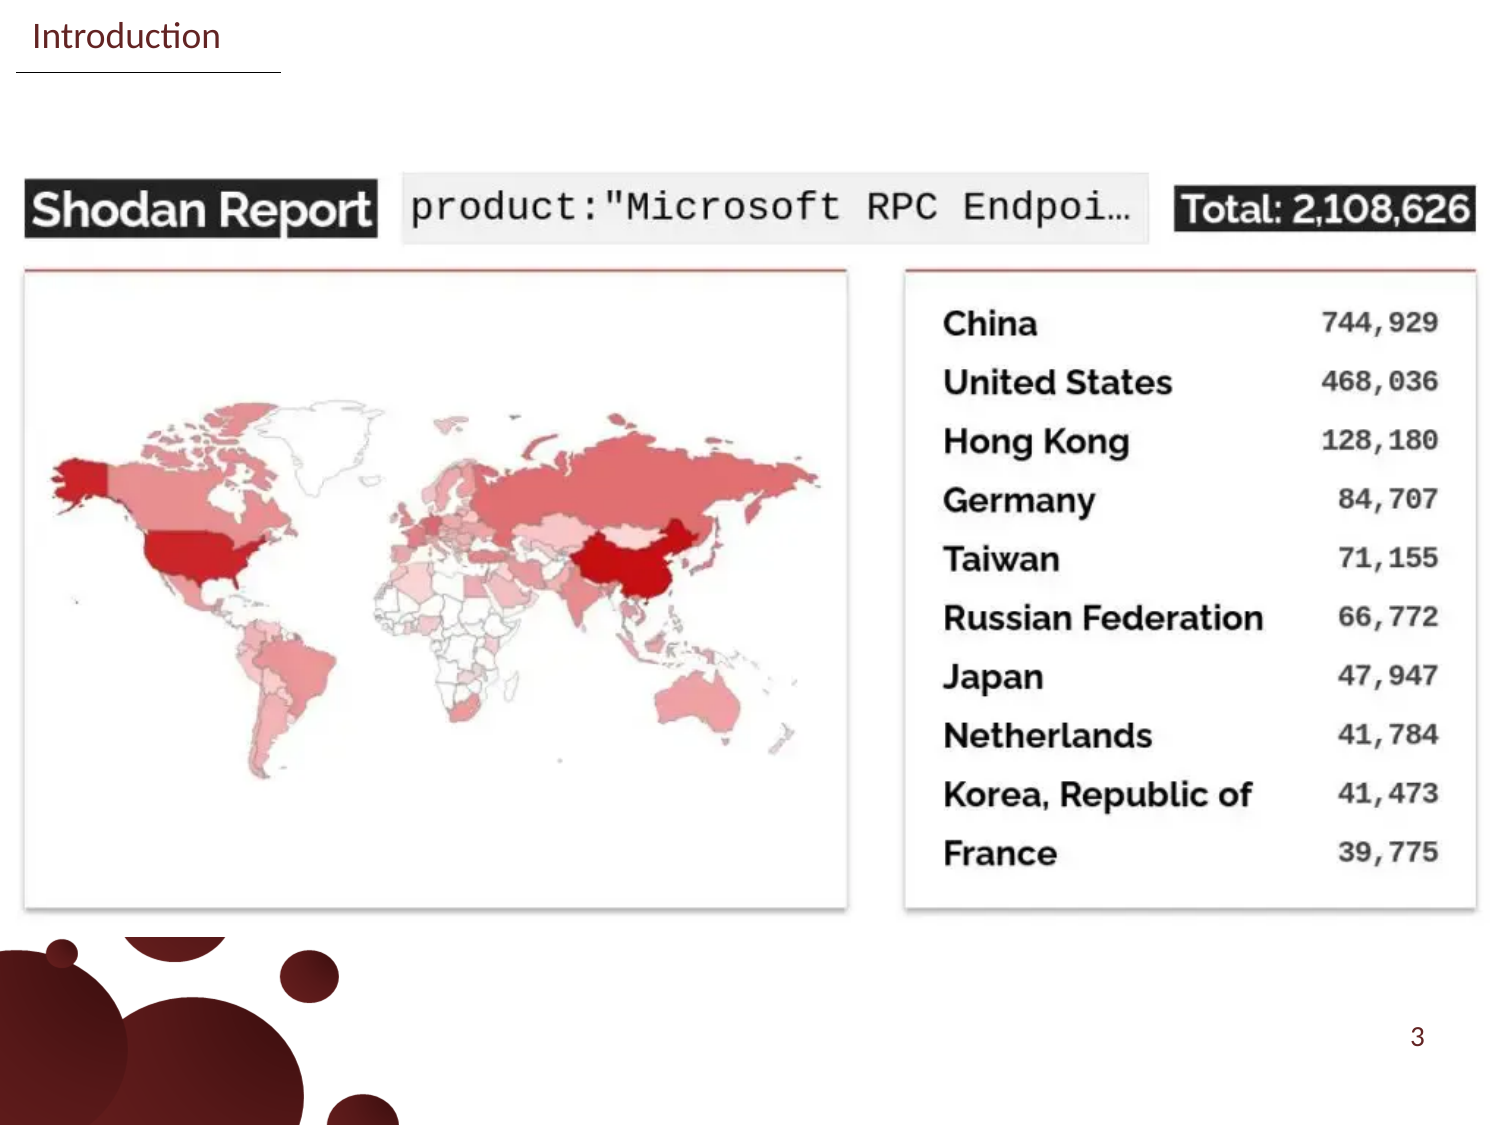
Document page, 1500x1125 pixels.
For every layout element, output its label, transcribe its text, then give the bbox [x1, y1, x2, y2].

picture [0, 148, 1500, 1125]
text_box Introduction [17, 13, 635, 72]
